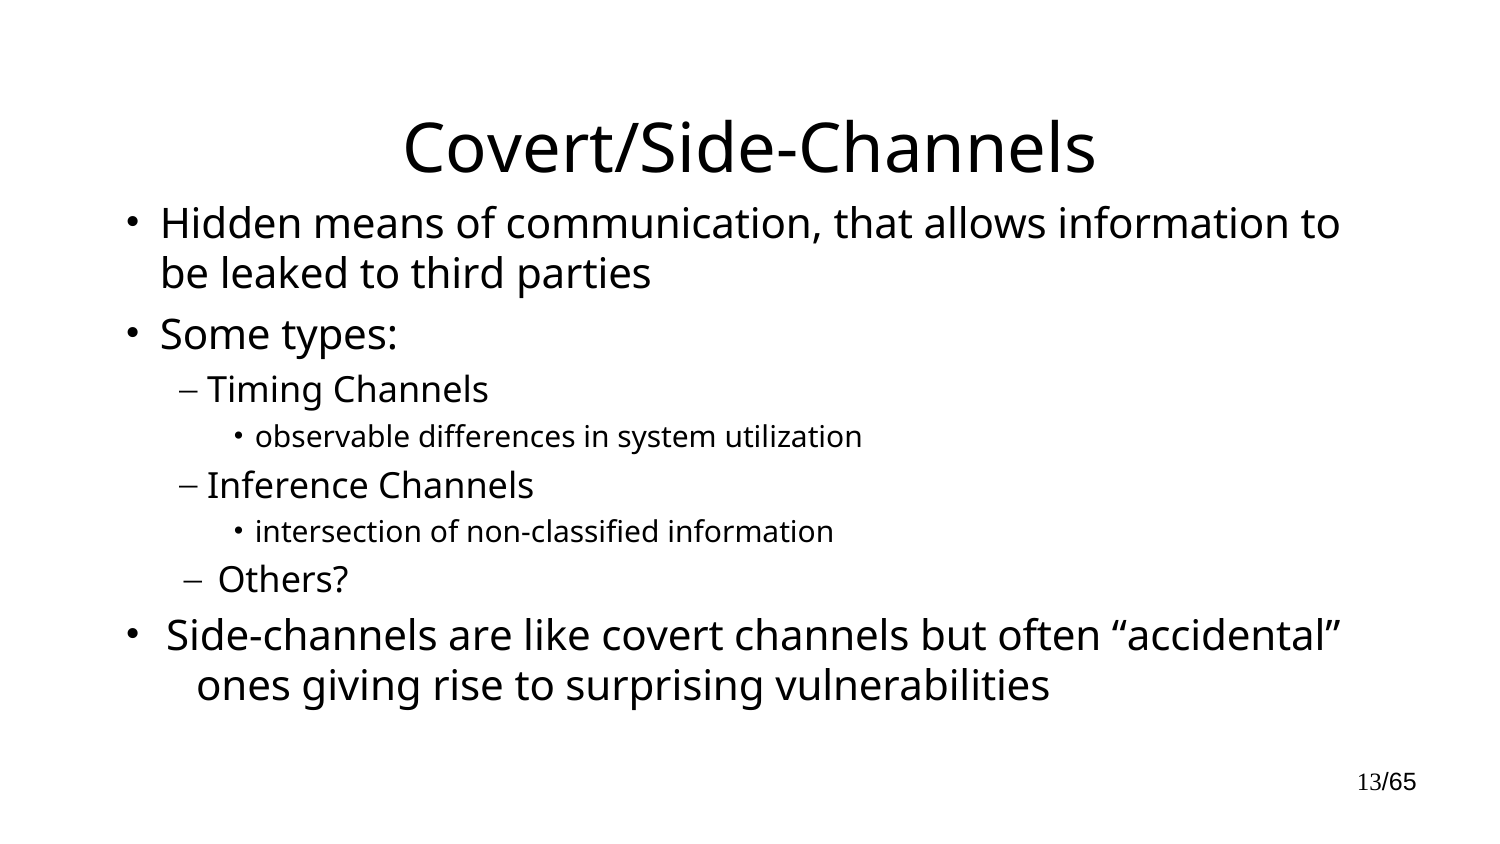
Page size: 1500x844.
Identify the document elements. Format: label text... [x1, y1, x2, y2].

title Covert/Side-Channels [112, 74, 1388, 216]
list Hidden means of communication, that allows information to be leaked to third parties Some types: Timing Channels observable differences in system utilization Inference Channels intersection of non-classified information Others? Side-channels are like covert channels but often “accidental” ones giving rise to surprising vulnerabilities [110, 188, 1386, 727]
